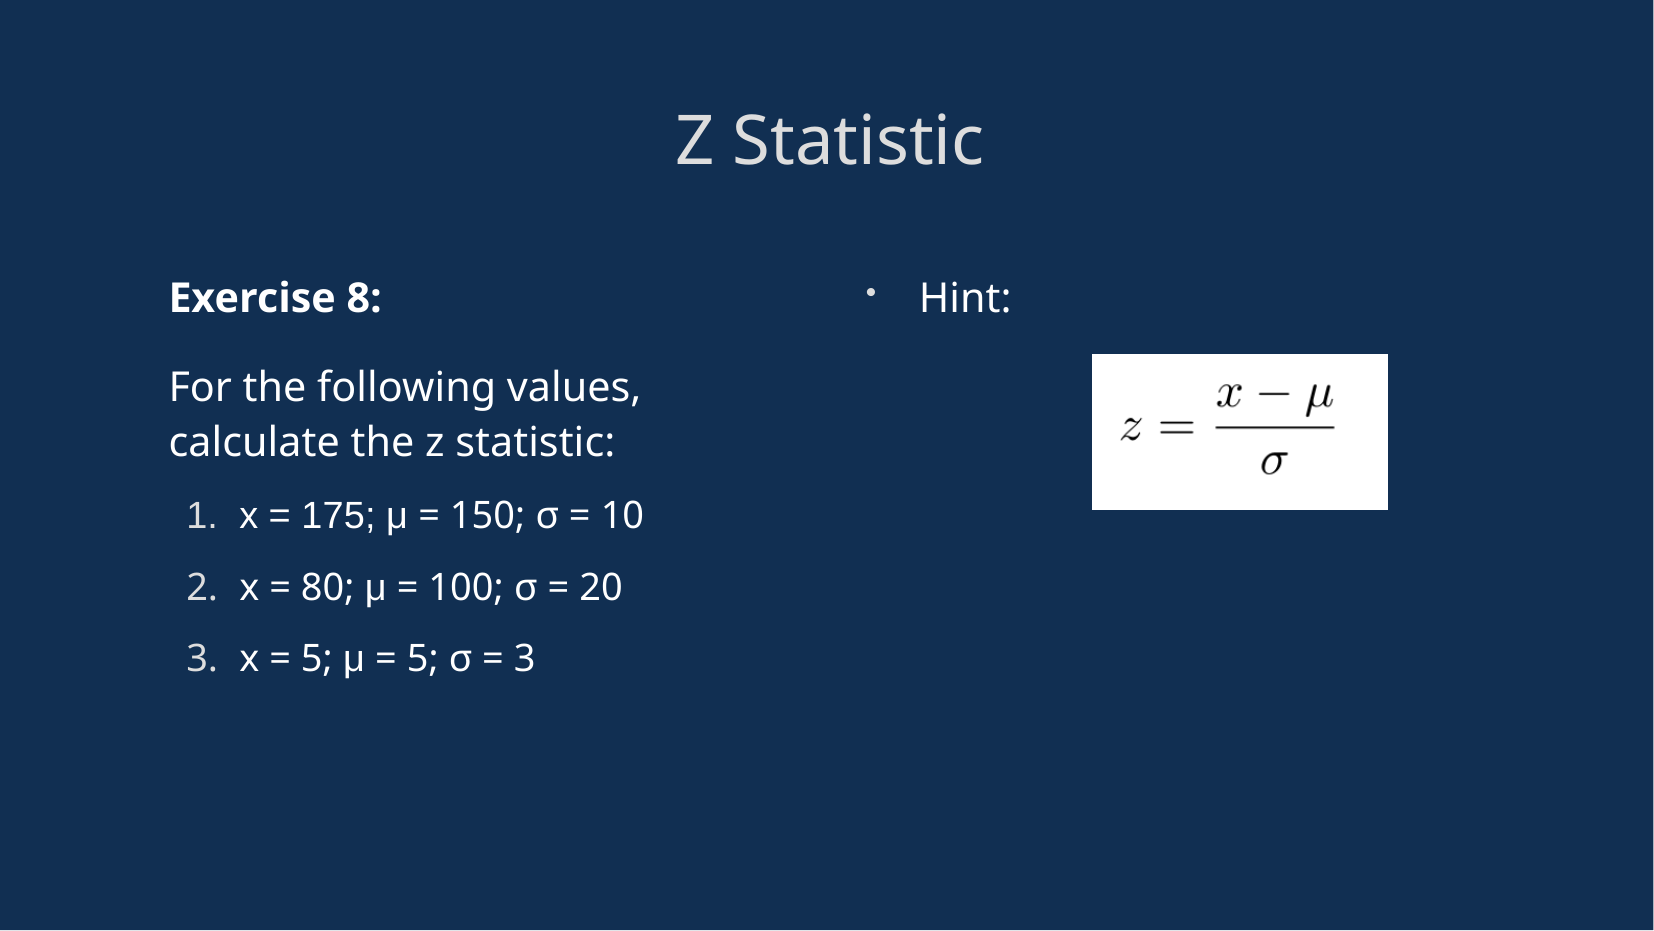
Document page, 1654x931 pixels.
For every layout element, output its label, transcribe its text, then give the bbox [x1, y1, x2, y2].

list Hint: [848, 268, 1563, 806]
list Exercise 8: For the following values, calculate the z statistic: x = 175; μ = 150; σ = 10 x = 80; μ = 100; σ = 20 x = 5; μ = 5; σ = 3 [97, 268, 813, 806]
picture [1092, 354, 1388, 510]
title Z Statistic [97, 56, 1563, 220]
